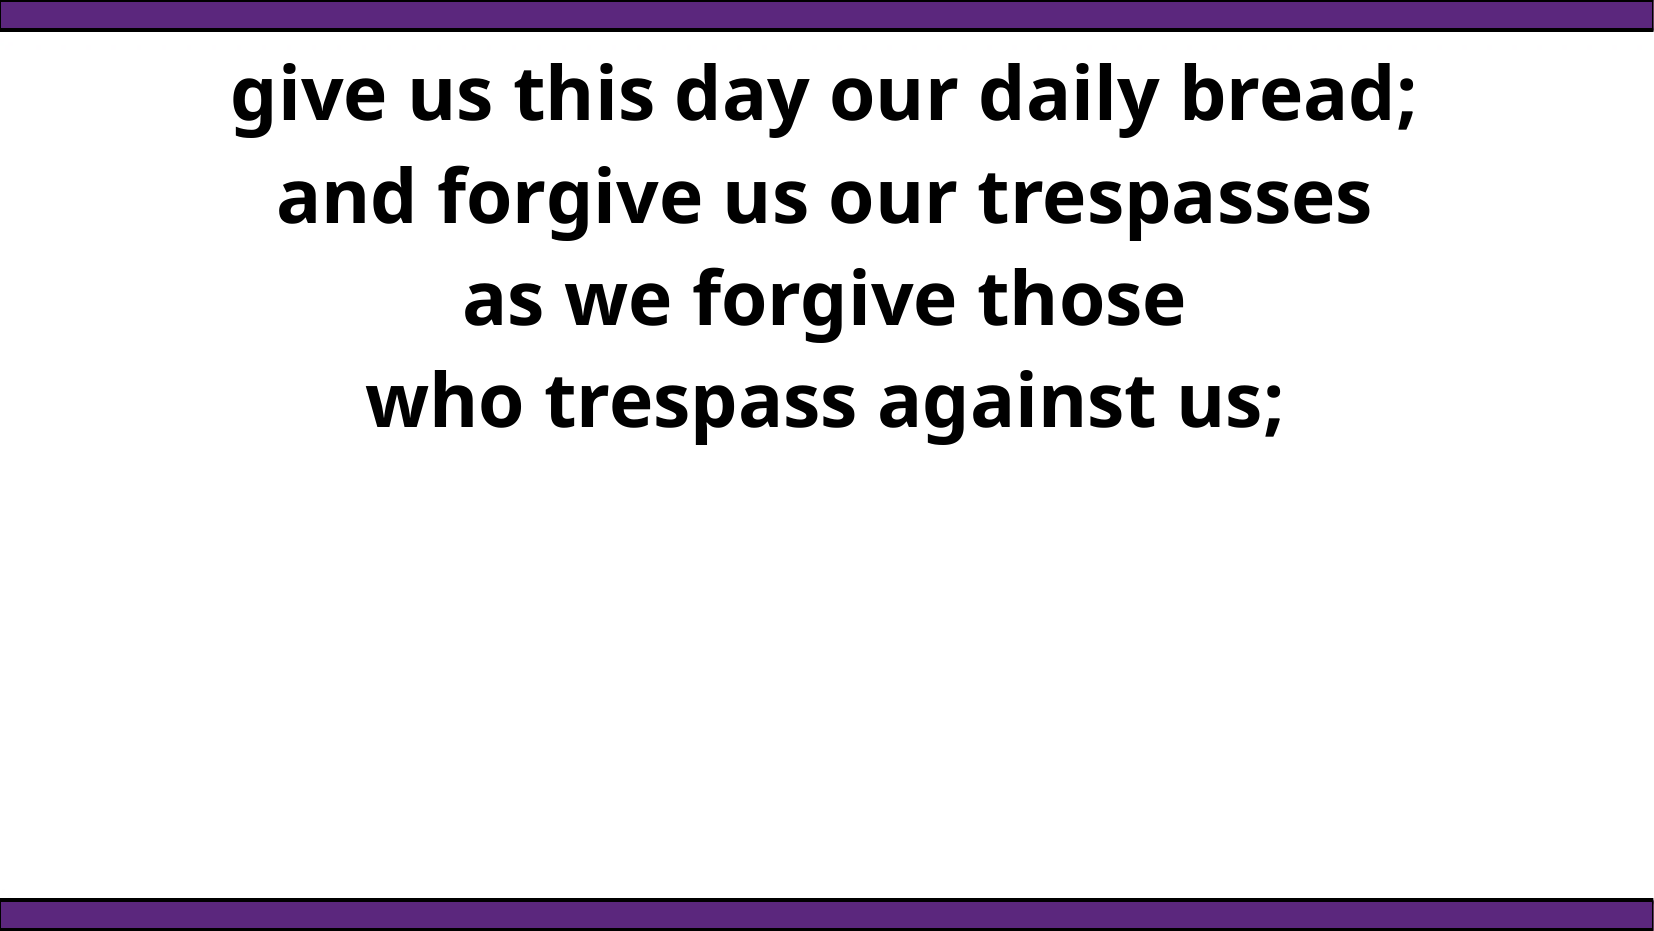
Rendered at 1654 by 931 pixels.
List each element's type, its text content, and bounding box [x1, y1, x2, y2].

picture [0, 31, 1654, 900]
text_box [0, 900, 1654, 931]
text_box [0, 0, 1654, 31]
text_box give us this day our daily bread; and forgive us our trespasses as we forgive those who trespass against us; [60, 33, 1591, 448]
